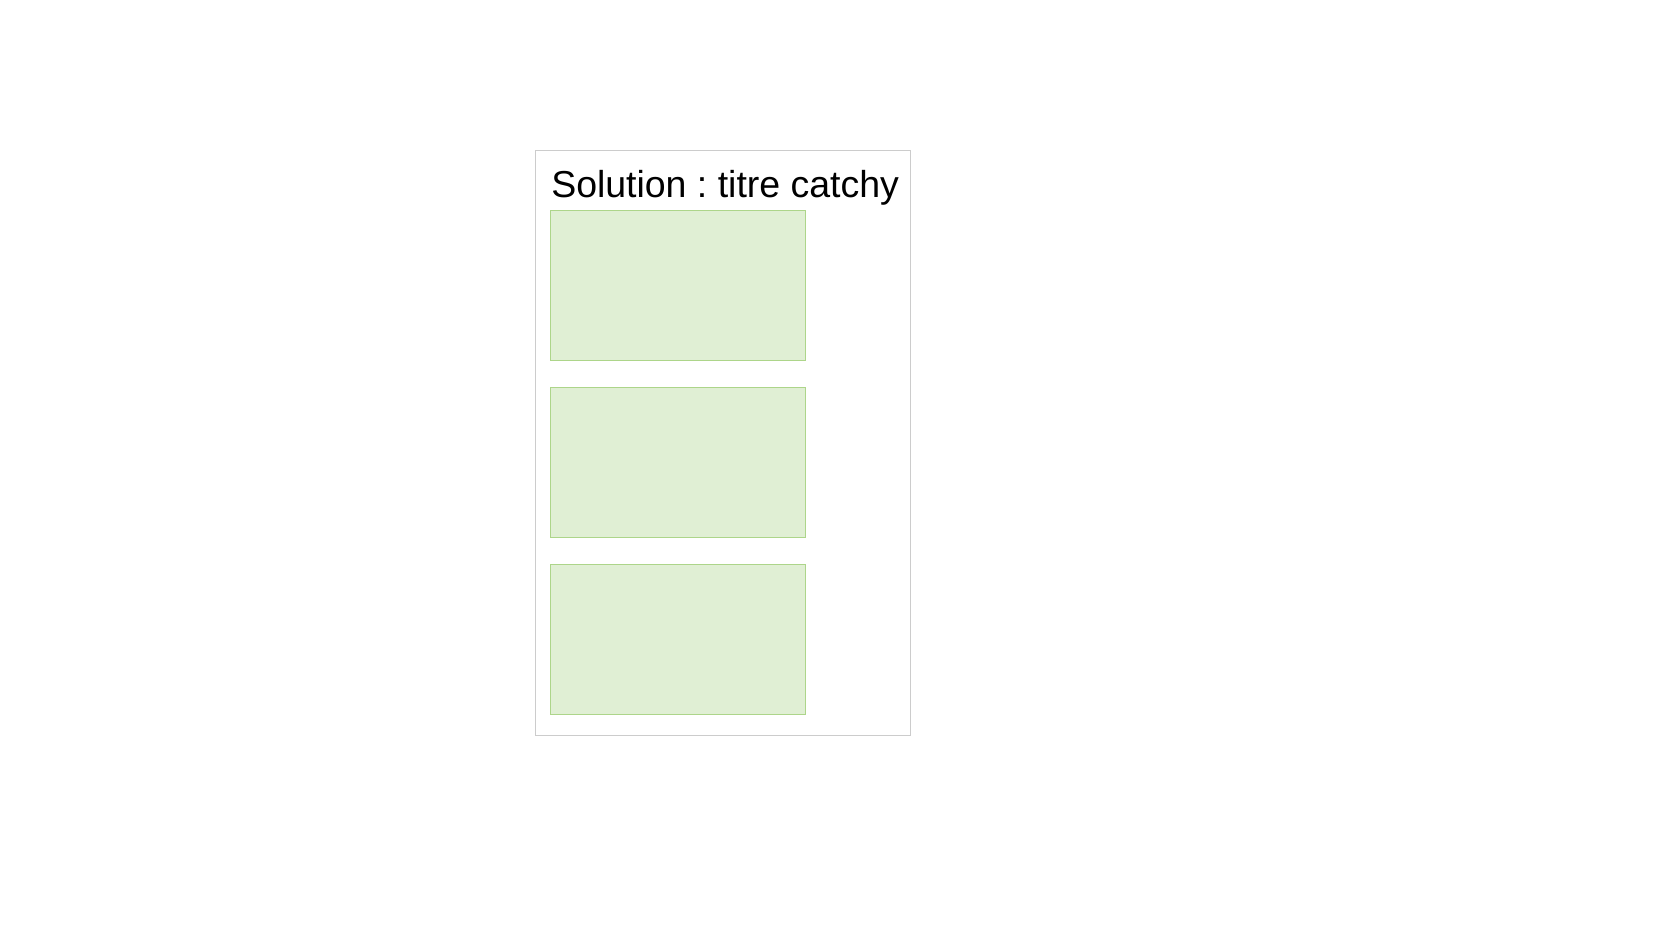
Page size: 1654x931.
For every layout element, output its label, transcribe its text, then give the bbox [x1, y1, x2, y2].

text_box Solution : titre catchy [536, 156, 915, 214]
text_box [550, 564, 806, 715]
text_box [550, 387, 806, 538]
text_box [550, 214, 806, 361]
